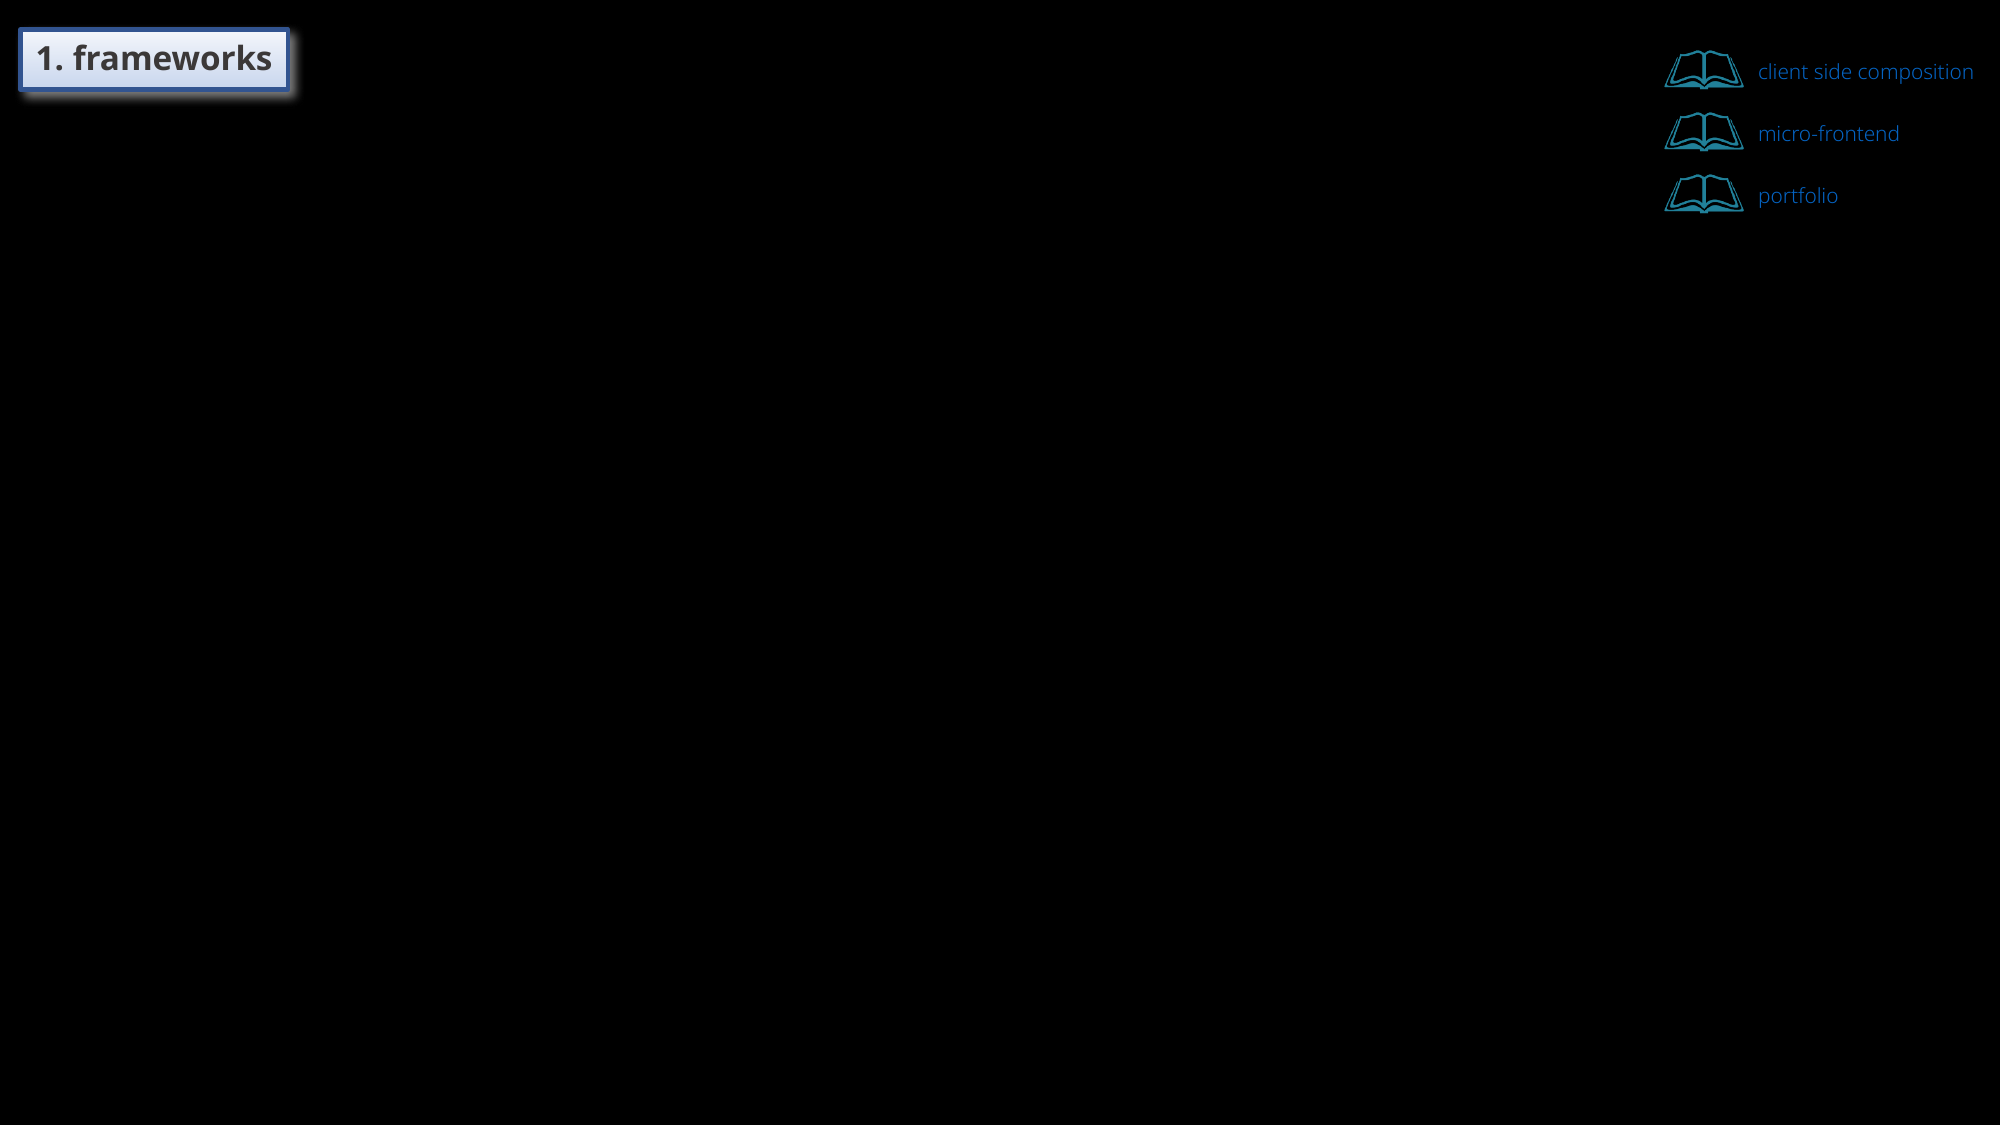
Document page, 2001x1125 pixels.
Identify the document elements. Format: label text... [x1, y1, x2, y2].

picture [1662, 48, 1744, 92]
picture [1662, 172, 1744, 216]
text_box portfolio [1743, 175, 1854, 219]
picture [1662, 110, 1744, 154]
text_box micro-frontend [1743, 113, 1915, 157]
text_box client side composition [1743, 51, 1989, 95]
title 1. frameworks [29, 29, 279, 90]
